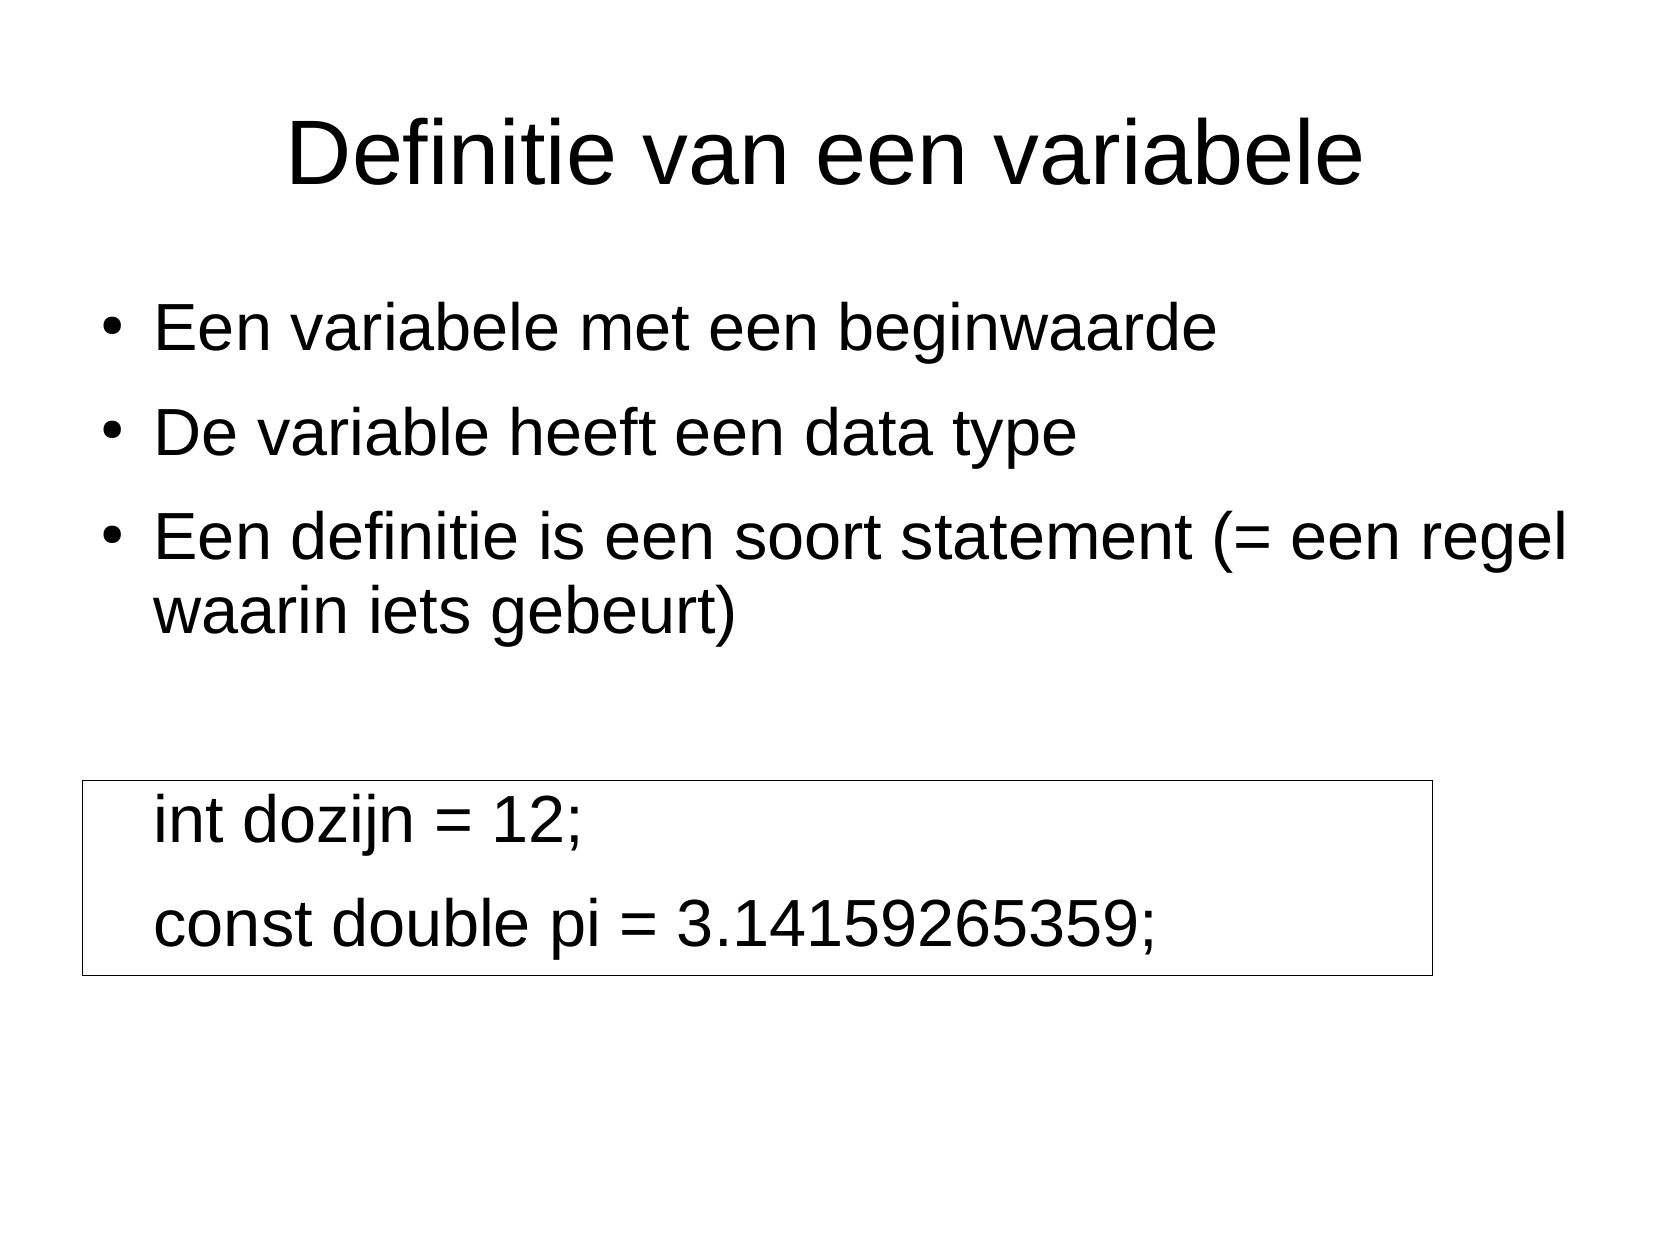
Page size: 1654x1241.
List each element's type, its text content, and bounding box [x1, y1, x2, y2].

title Definitie van een variabele [82, 49, 1571, 257]
list Een variabele met een beginwaarde De variable heeft een data type Een definitie is een soort statement (= een regel waarin iets gebeurt) int dozijn = 12; const double pi = 3.14159265359; [82, 290, 1571, 1010]
list Een variabele met een beginwaarde De variable heeft een data type Een definitie is een soort statement (= een regel waarin iets gebeurt) int dozijn = 12; const double pi = 3.14159265359; [83, 781, 1432, 975]
